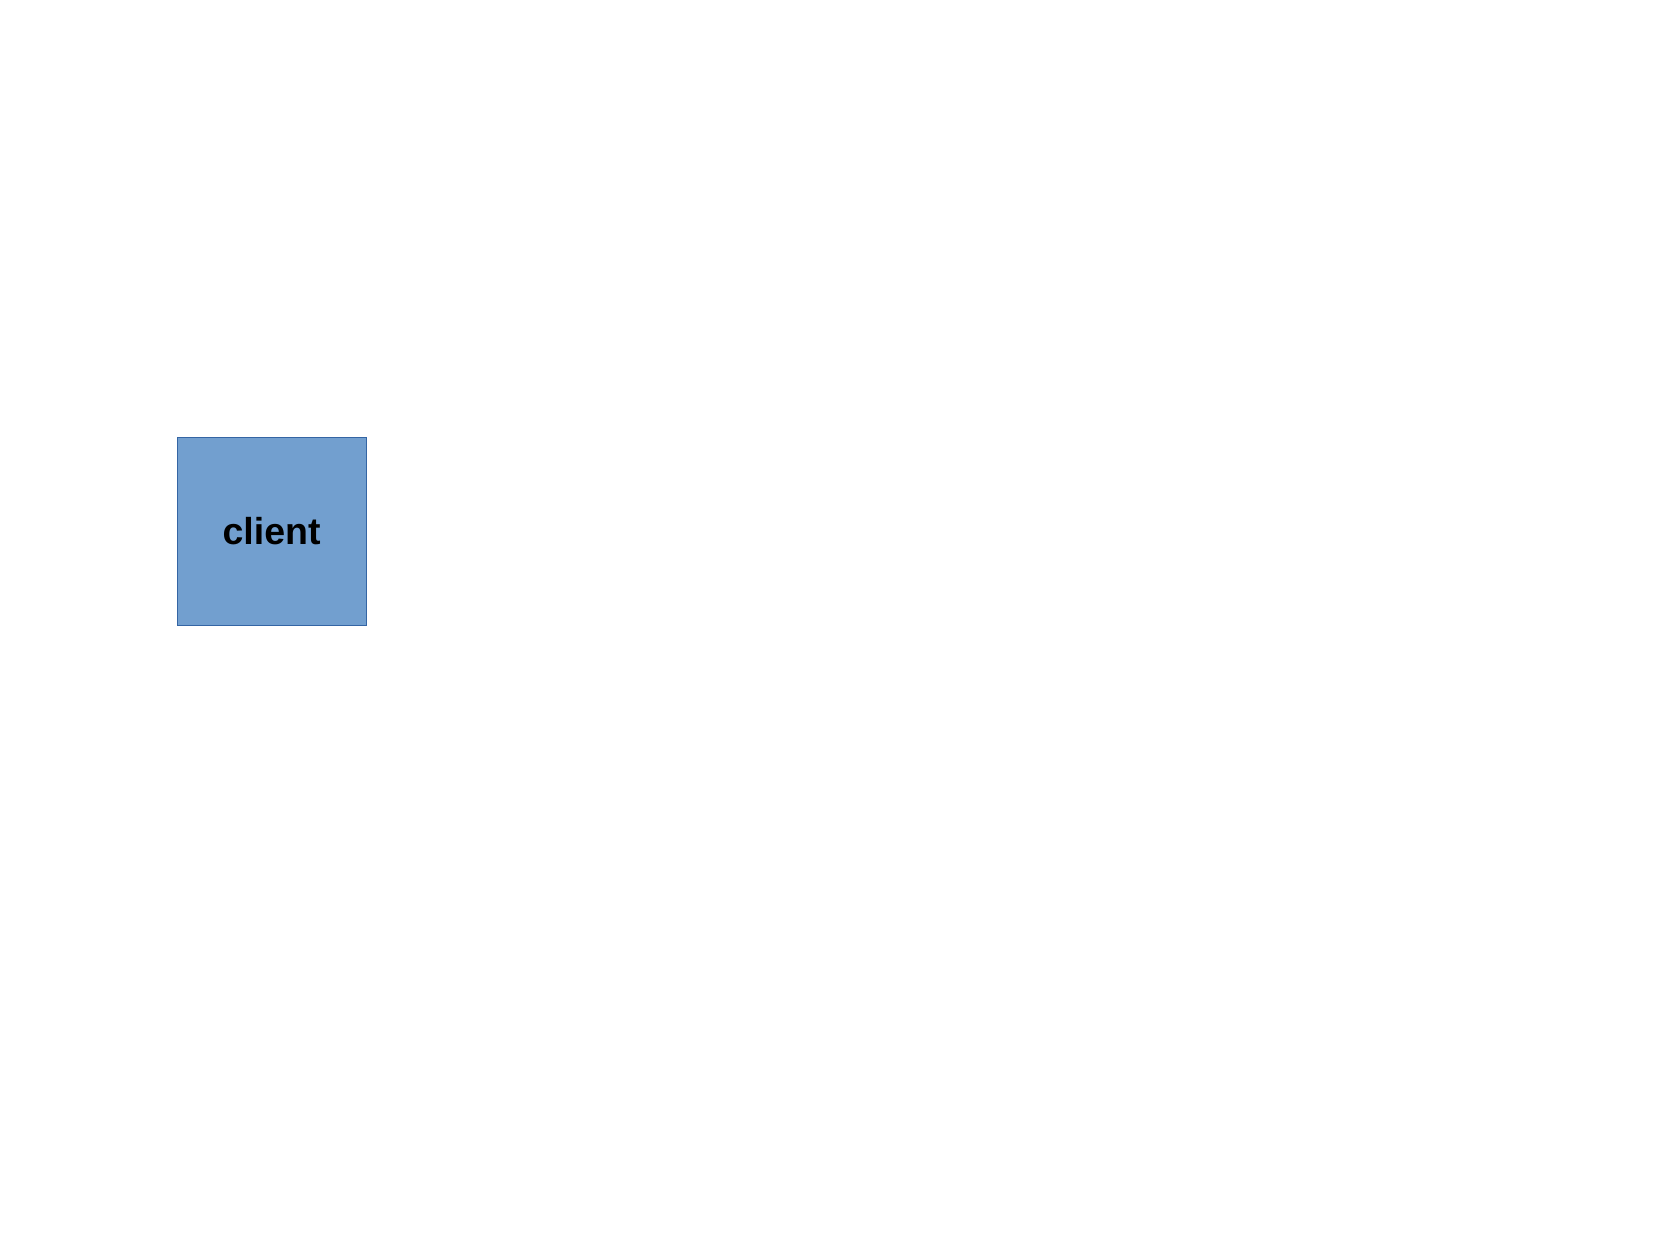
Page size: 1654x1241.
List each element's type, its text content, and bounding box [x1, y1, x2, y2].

text_box client [177, 437, 367, 626]
